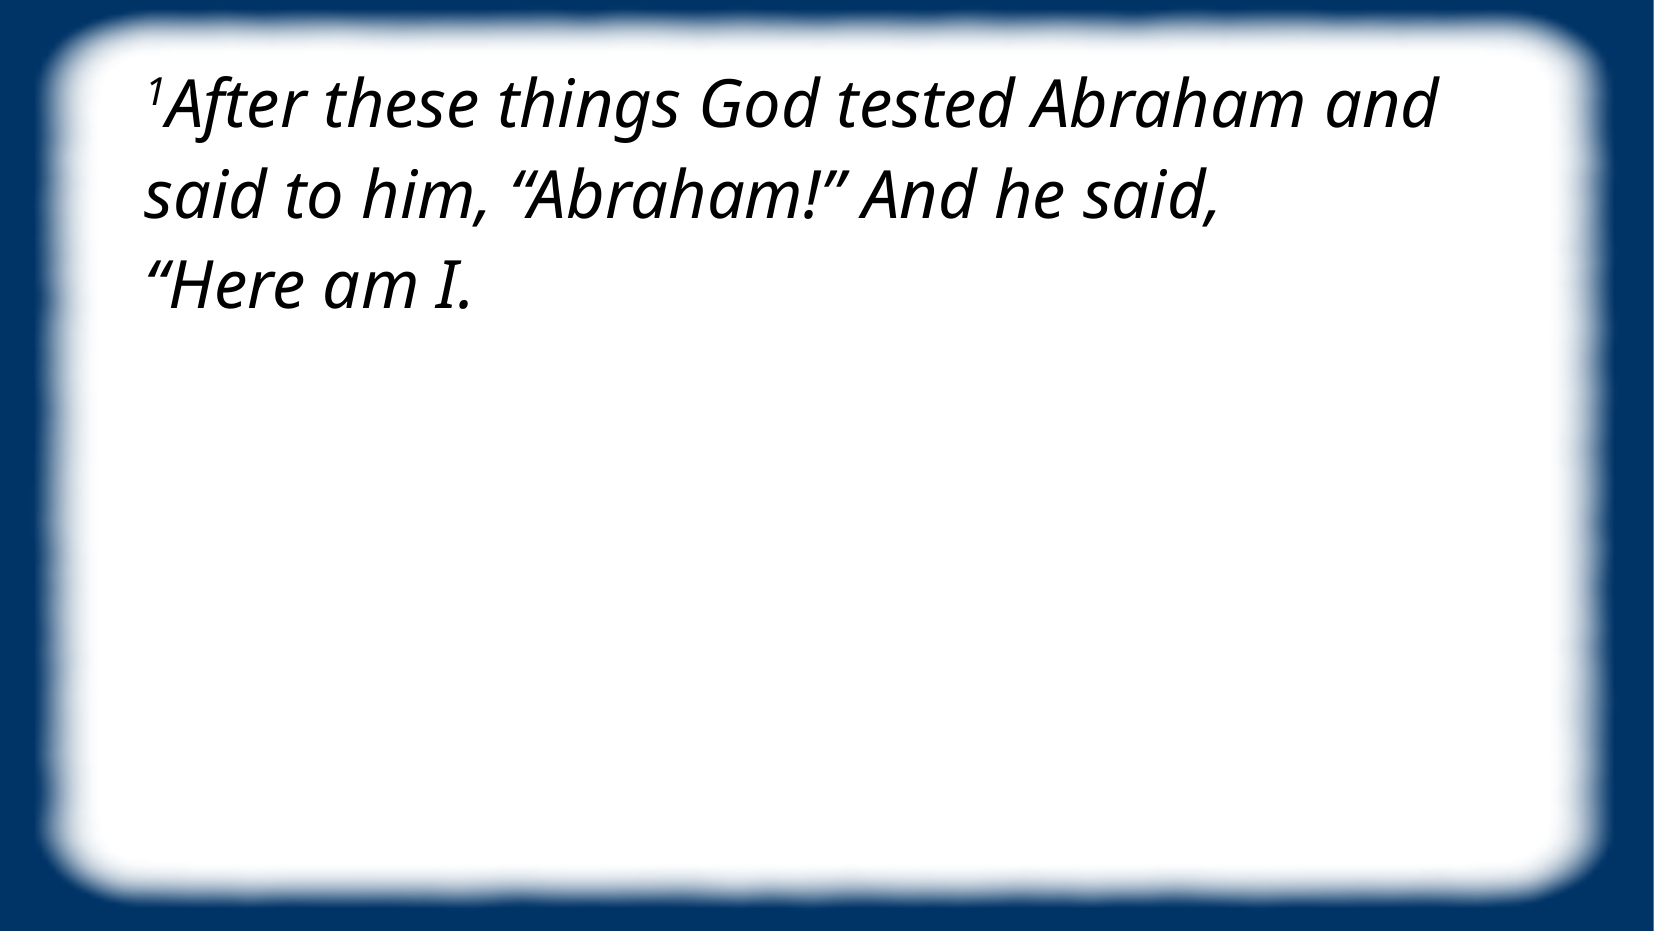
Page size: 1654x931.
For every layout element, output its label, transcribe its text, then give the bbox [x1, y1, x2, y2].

text_box 1After these things God tested Abraham and said to him, “Abraham!” And he said, “Here am I. [129, 48, 1525, 349]
picture [0, 0, 1654, 931]
